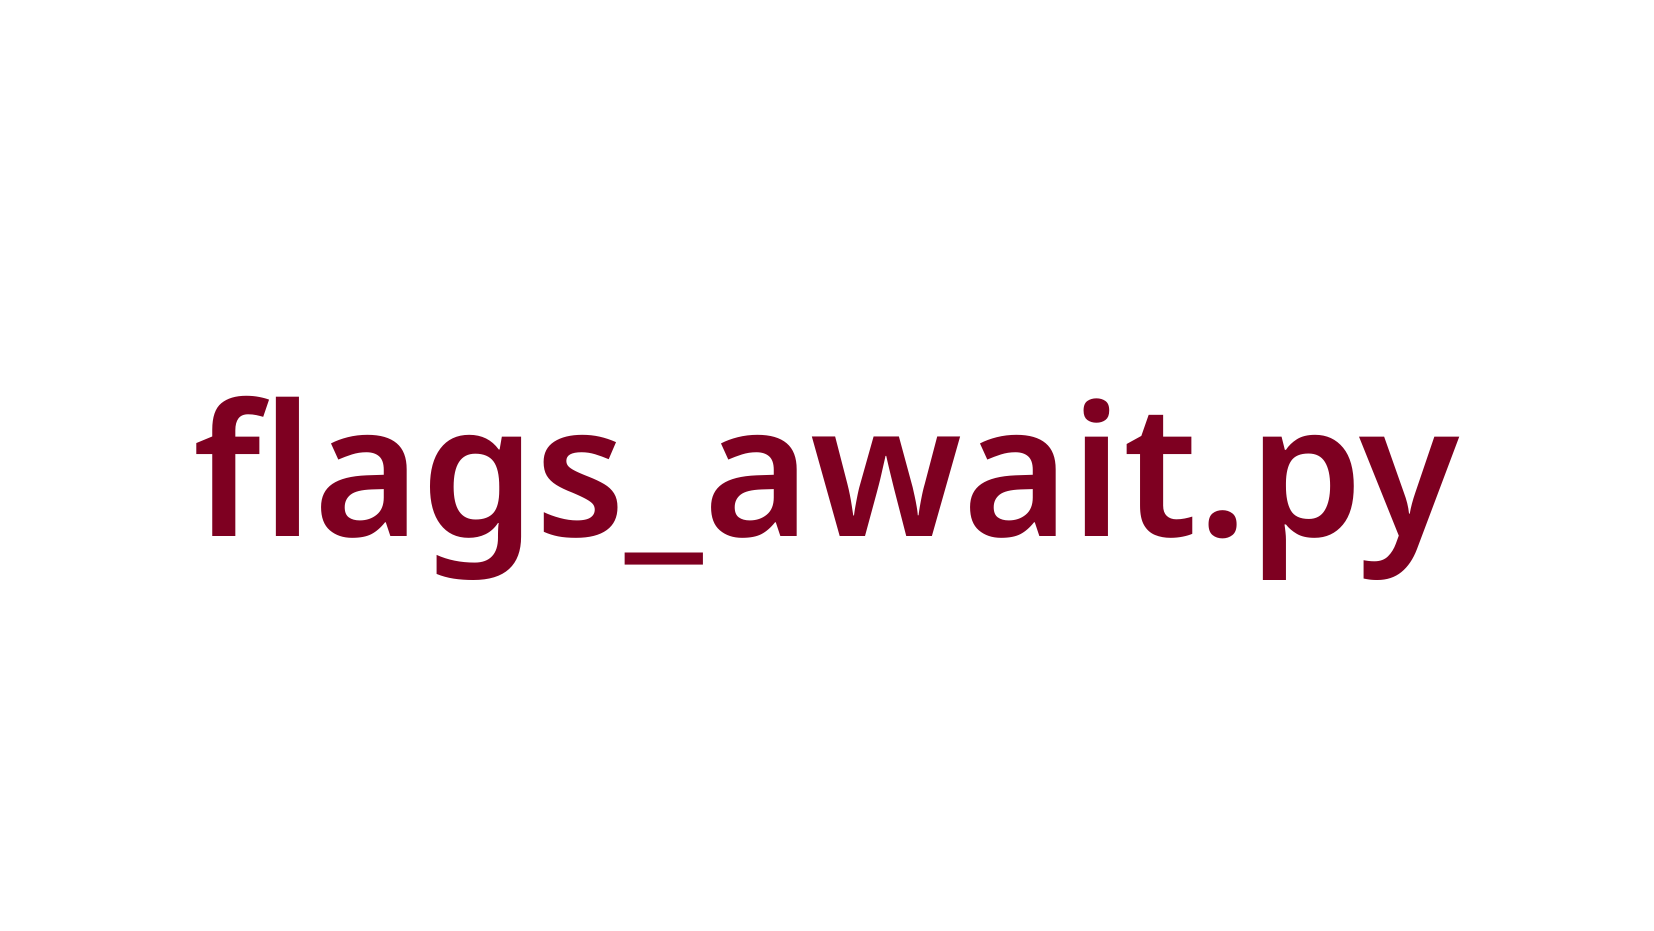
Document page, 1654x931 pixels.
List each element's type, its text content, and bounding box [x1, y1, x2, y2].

title flags_await.py [59, 373, 1595, 557]
